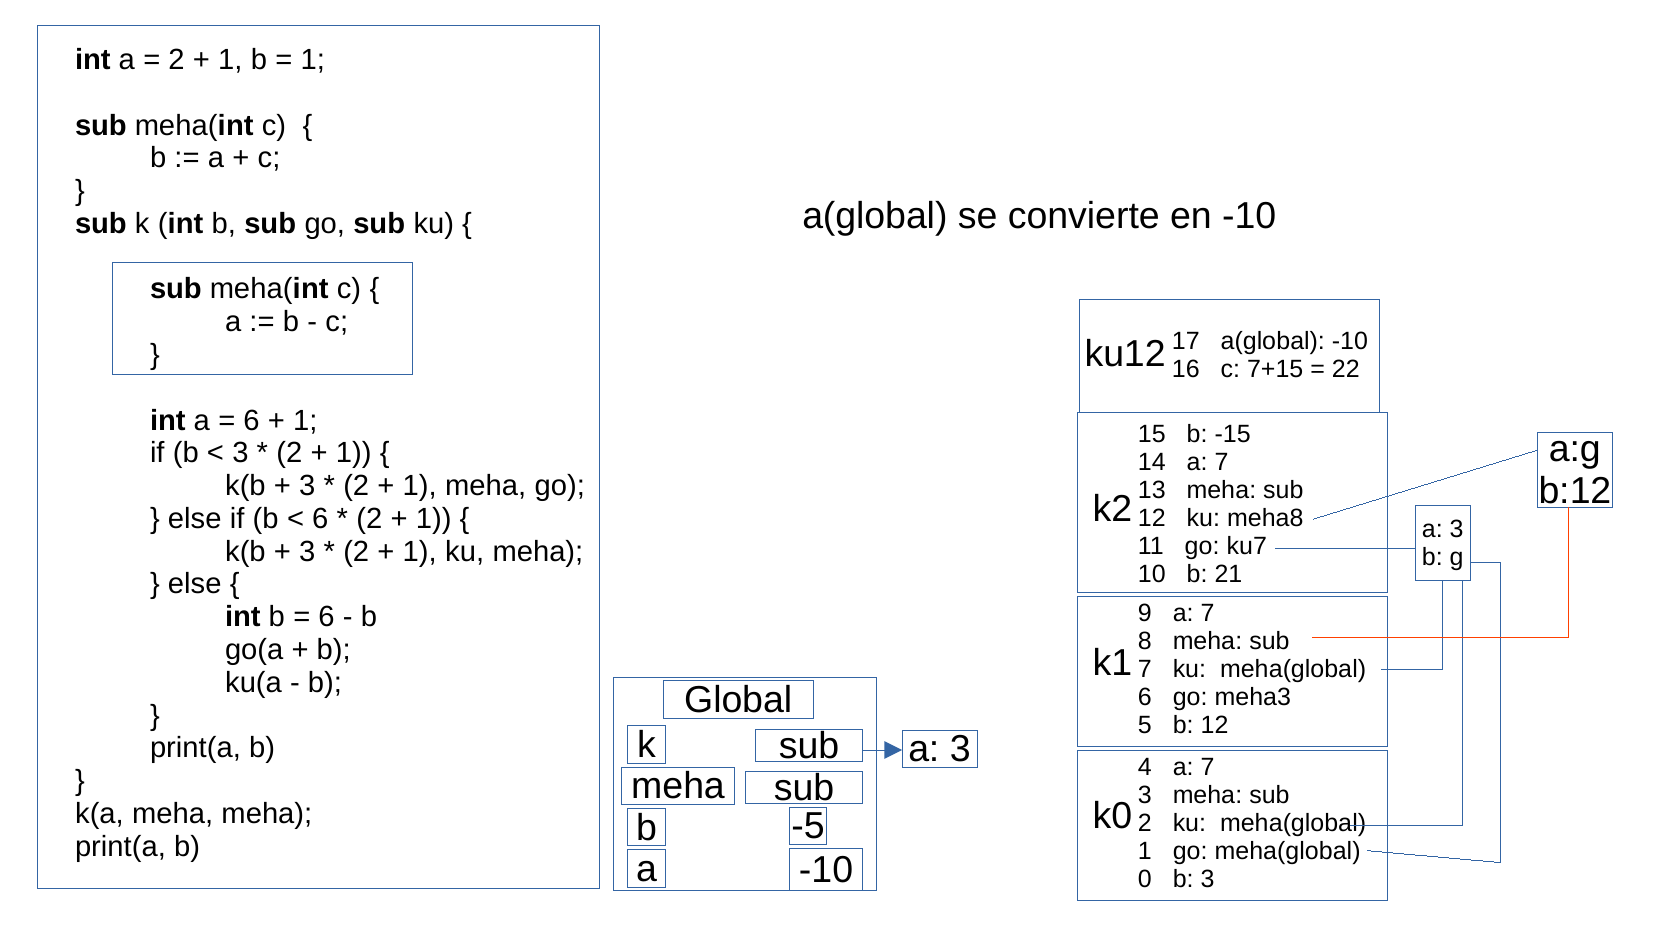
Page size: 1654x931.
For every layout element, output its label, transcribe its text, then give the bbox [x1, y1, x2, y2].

text_box a: 3 b: g [1415, 505, 1471, 581]
text_box ku12 [1069, 324, 1157, 382]
text_box a:g b:12 [1537, 432, 1613, 508]
text_box 17 a(global): -10 16 c: 7+15 = 22 [1157, 319, 1384, 391]
text_box k0 [1077, 787, 1123, 845]
text_box 9 a: 7 8 meha: sub 7 ku: meha(global) 6 go: meha3 5 b: 12 [1123, 593, 1382, 747]
text_box k1 [1077, 634, 1123, 691]
text_box sub [755, 729, 863, 762]
text_box k2 [1077, 480, 1123, 538]
text_box a: 3 [902, 730, 978, 768]
text_box a(global) se convierte en -10 [787, 187, 1292, 245]
text_box b [627, 808, 666, 846]
text_box Global [663, 680, 814, 719]
text_box -10 [789, 848, 863, 891]
text_box 15 b: -15 14 a: 7 13 meha: sub 12 ku: meha8 11 go: ku7 10 b: 21 [1123, 413, 1319, 596]
subtitle int a = 2 + 1, b = 1; sub meha(int c) { b := a + c; } sub k (int b, sub go, sub ku) { sub meha(int c) { a := b - c; } int a = 6 + 1; if (b < 3 * (2 + 1)) { k(b + 3 * (2 + 1), meha, go); } else if (b < 6 * (2 + 1)) { k(b + 3 * (2 + 1), ku, meha); } else { int b = 6 - b go(a + b); ku(a - b); } print(a, b) } k(a, meha, meha); print(a, b) [75, 43, 638, 863]
text_box k [627, 725, 666, 764]
text_box sub [745, 771, 863, 804]
text_box 4 a: 7 3 meha: sub 2 ku: meha(global) 1 go: meha(global) 0 b: 3 [1123, 747, 1382, 901]
text_box a [627, 849, 666, 888]
text_box meha [621, 767, 735, 805]
text_box -5 [789, 807, 827, 845]
